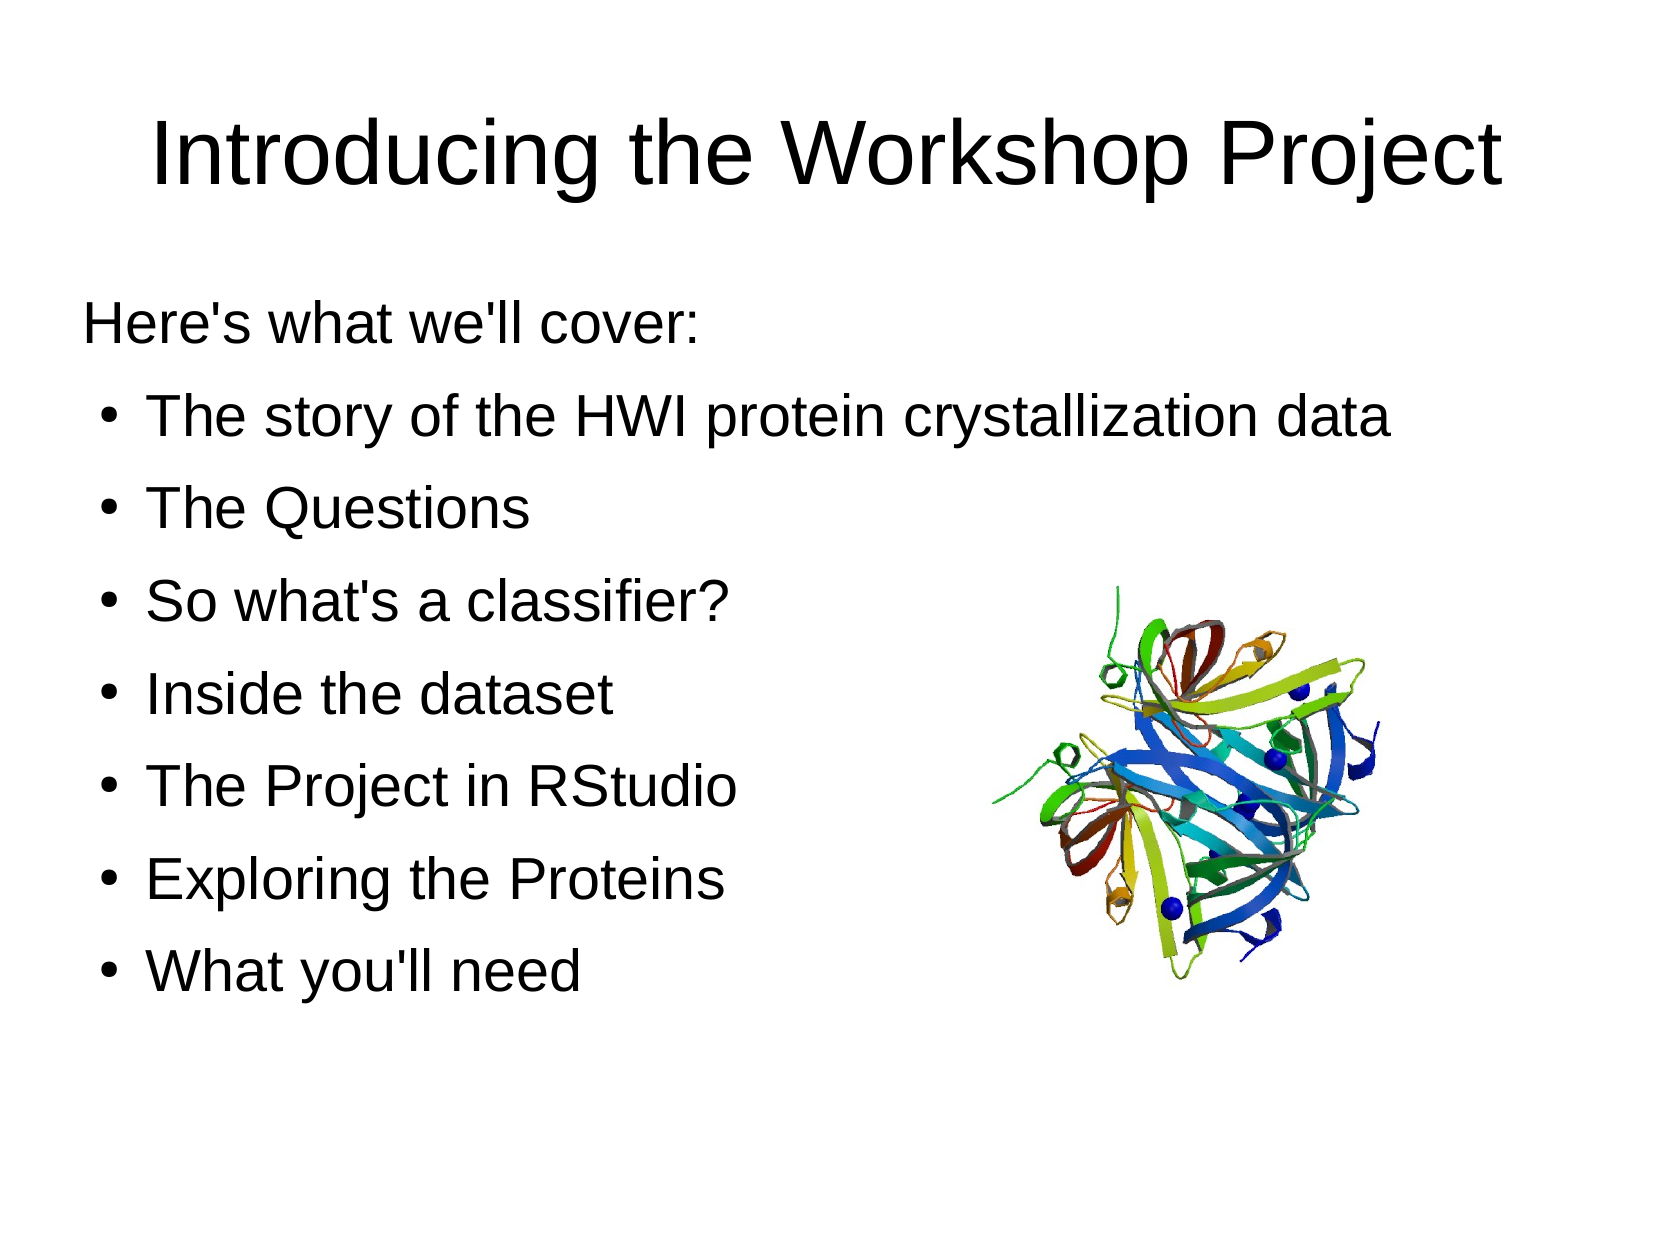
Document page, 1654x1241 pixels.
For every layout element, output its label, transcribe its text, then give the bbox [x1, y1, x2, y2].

title Introducing the Workshop Project [82, 49, 1571, 257]
list Here's what we'll cover: The story of the HWI protein crystallization data The Questions So what's a classifier? Inside the dataset The Project in RStudio Exploring the Proteins What you'll need [82, 290, 1538, 1010]
picture [978, 555, 1429, 1006]
